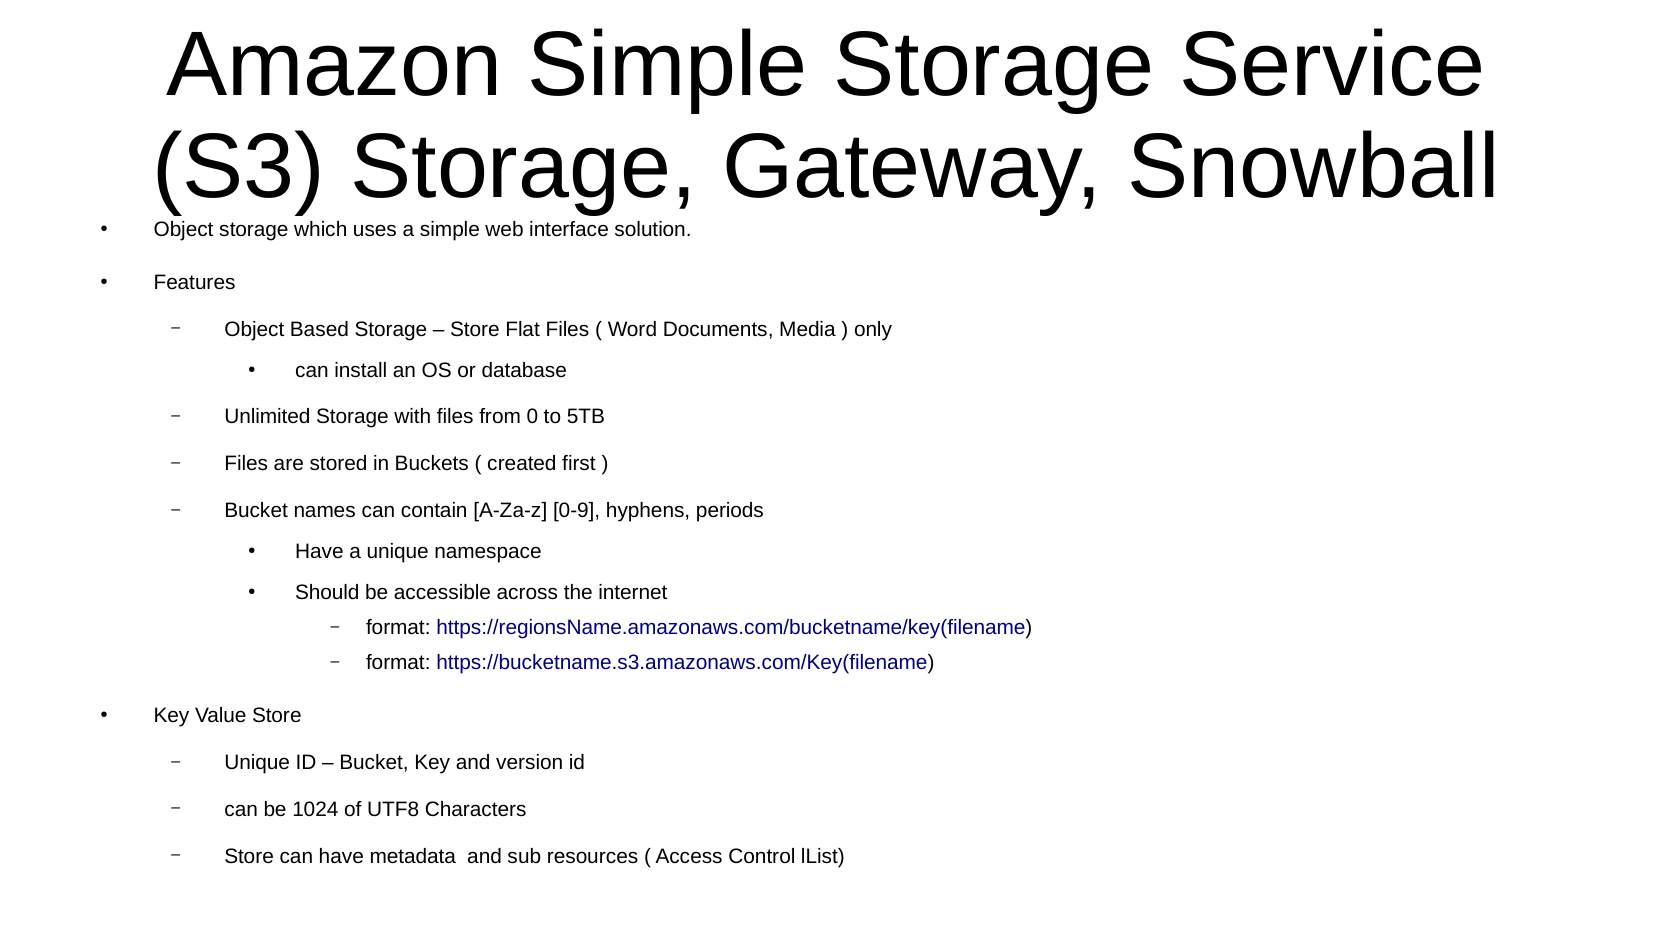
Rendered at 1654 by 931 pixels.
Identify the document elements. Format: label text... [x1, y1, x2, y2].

title Amazon Simple Storage Service (S3) Storage, Gateway, Snowball [82, 12, 1571, 217]
list Object storage which uses a simple web interface solution. Features Object Based Storage – Store Flat Files ( Word Documents, Media ) only can install an OS or database Unlimited Storage with files from 0 to 5TB Files are stored in Buckets ( created first ) Bucket names can contain [A-Za-z] [0-9], hyphens, periods Have a unique namespace Should be accessible across the internet format: https://regionsName.amazonaws.com/bucketname/key(filename) format: https://bucketname.s3.amazonaws.com/Key(filename) Key Value Store Unique ID – Bucket, Key and version id can be 1024 of UTF8 Characters Store can have metadata and sub resources ( Access Control lList) [82, 217, 1636, 901]
